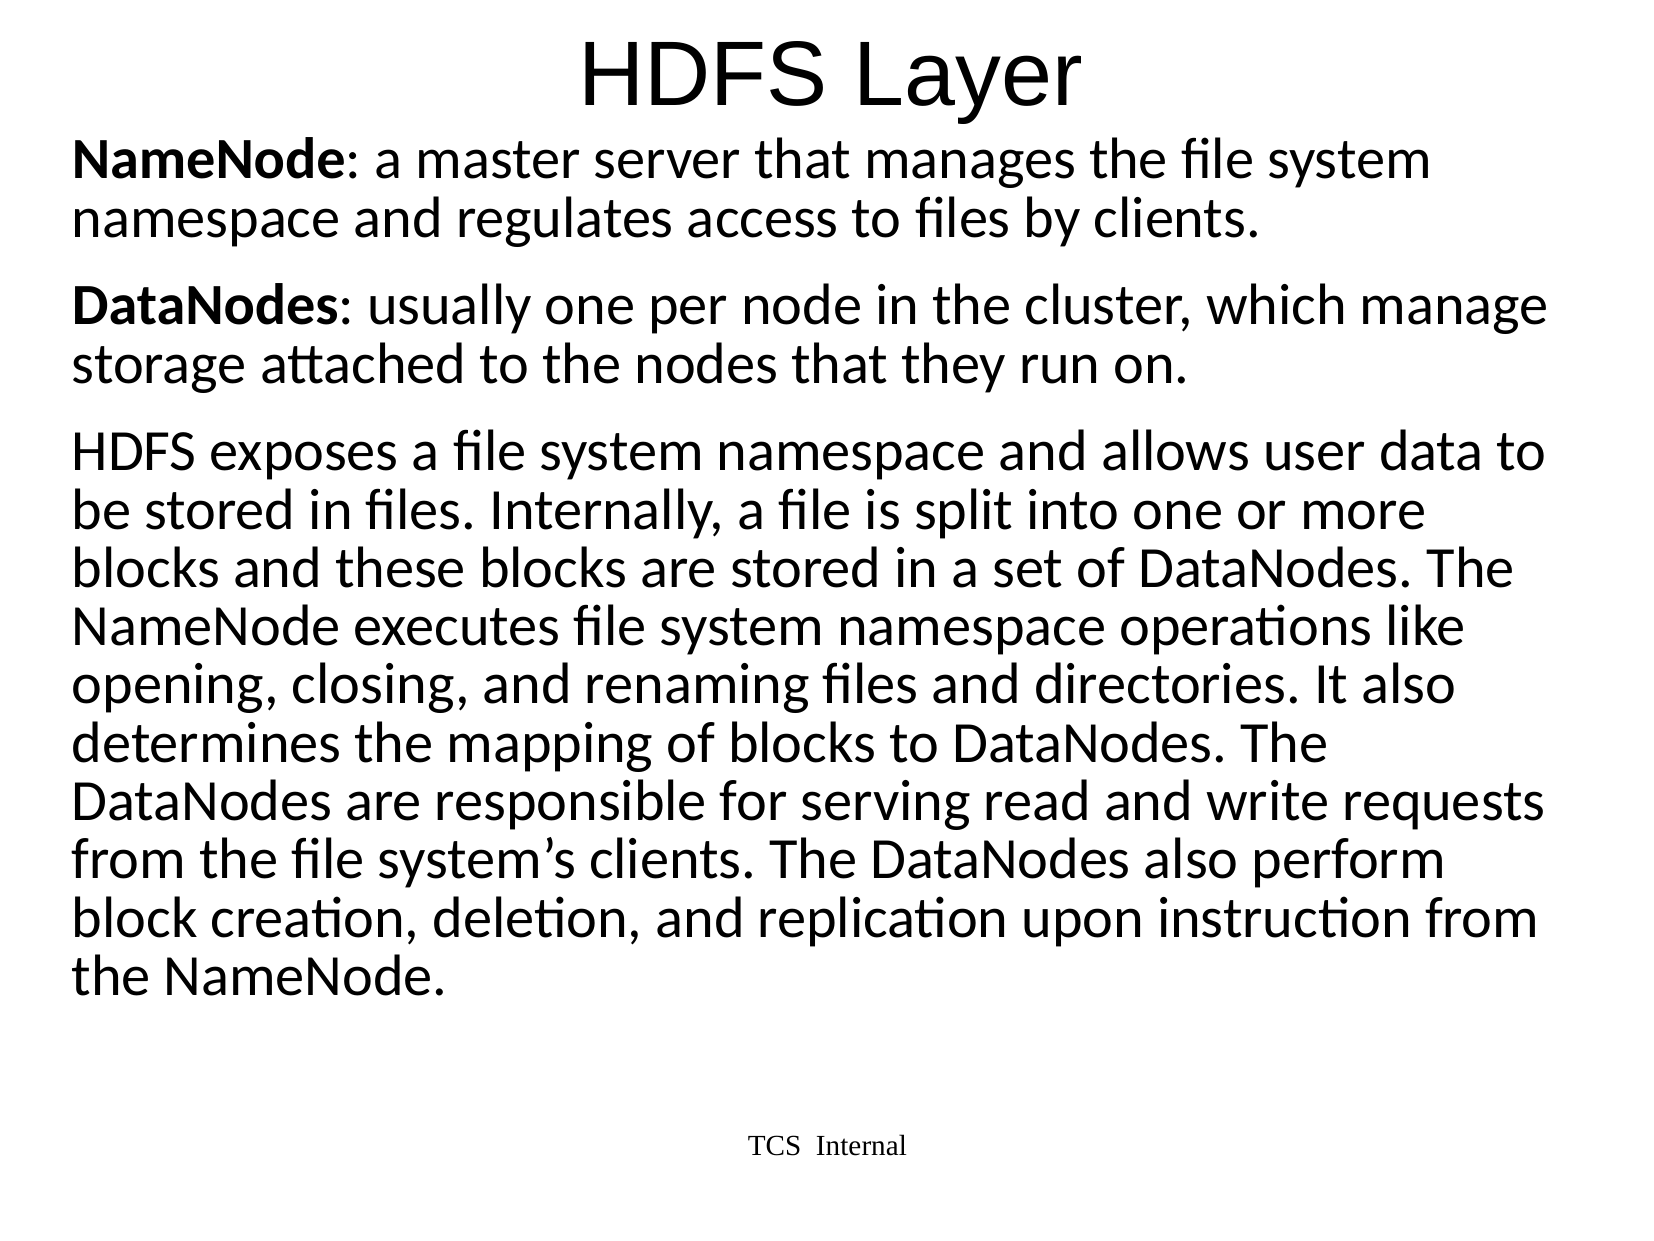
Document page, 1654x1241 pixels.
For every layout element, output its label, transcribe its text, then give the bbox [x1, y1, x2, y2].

list NameNode: a master server that manages the file system namespace and regulates access to files by clients. DataNodes: usually one per node in the cluster, which manage storage attached to the nodes that they run on. HDFS exposes a file system namespace and allows user data to be stored in files. Internally, a file is split into one or more blocks and these blocks are stored in a set of DataNodes. The NameNode executes file system namespace operations like opening, closing, and renaming files and directories. It also determines the mapping of blocks to DataNodes. The DataNodes are responsible for serving read and write requests from the file system’s clients. The DataNodes also perform block creation, deletion, and replication upon instruction from the NameNode. [71, 135, 1561, 1192]
title HDFS Layer [86, 0, 1576, 178]
